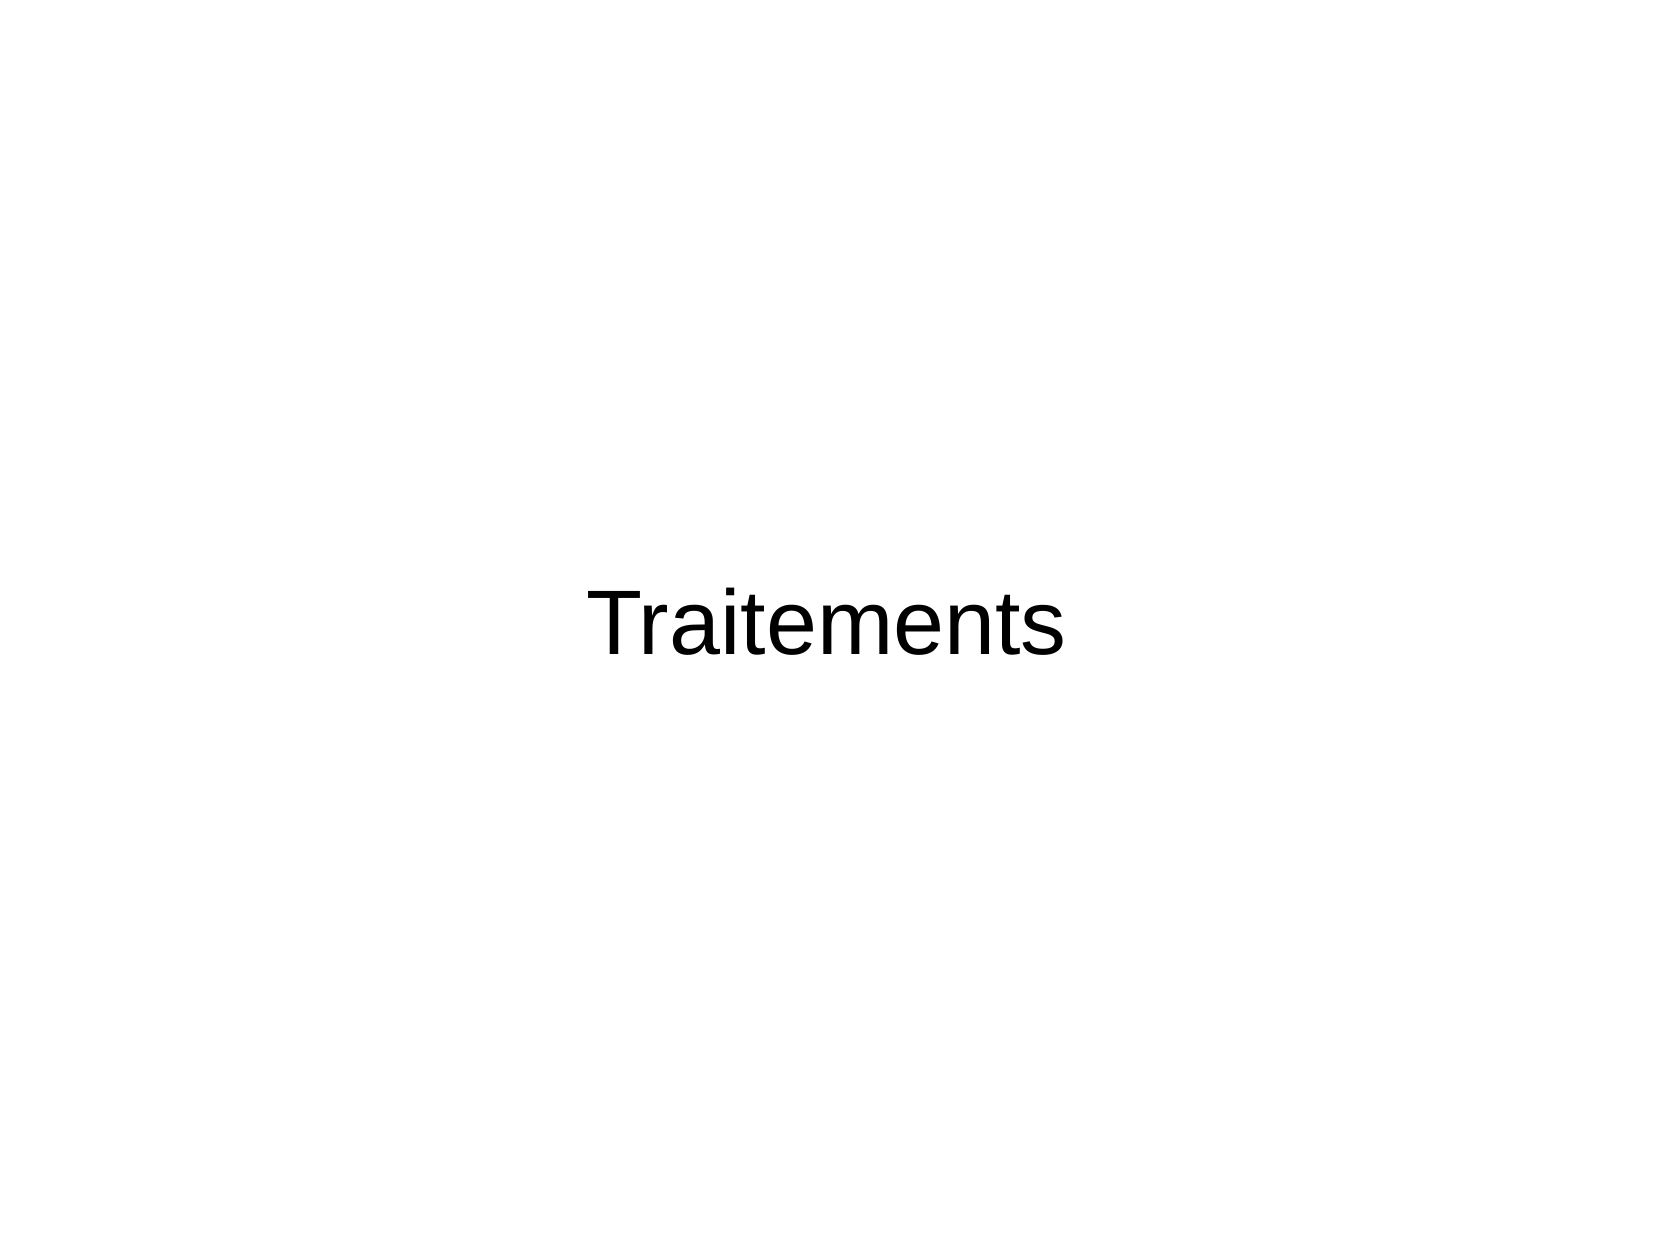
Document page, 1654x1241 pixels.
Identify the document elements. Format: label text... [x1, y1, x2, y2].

title Traitements [82, 519, 1571, 727]
